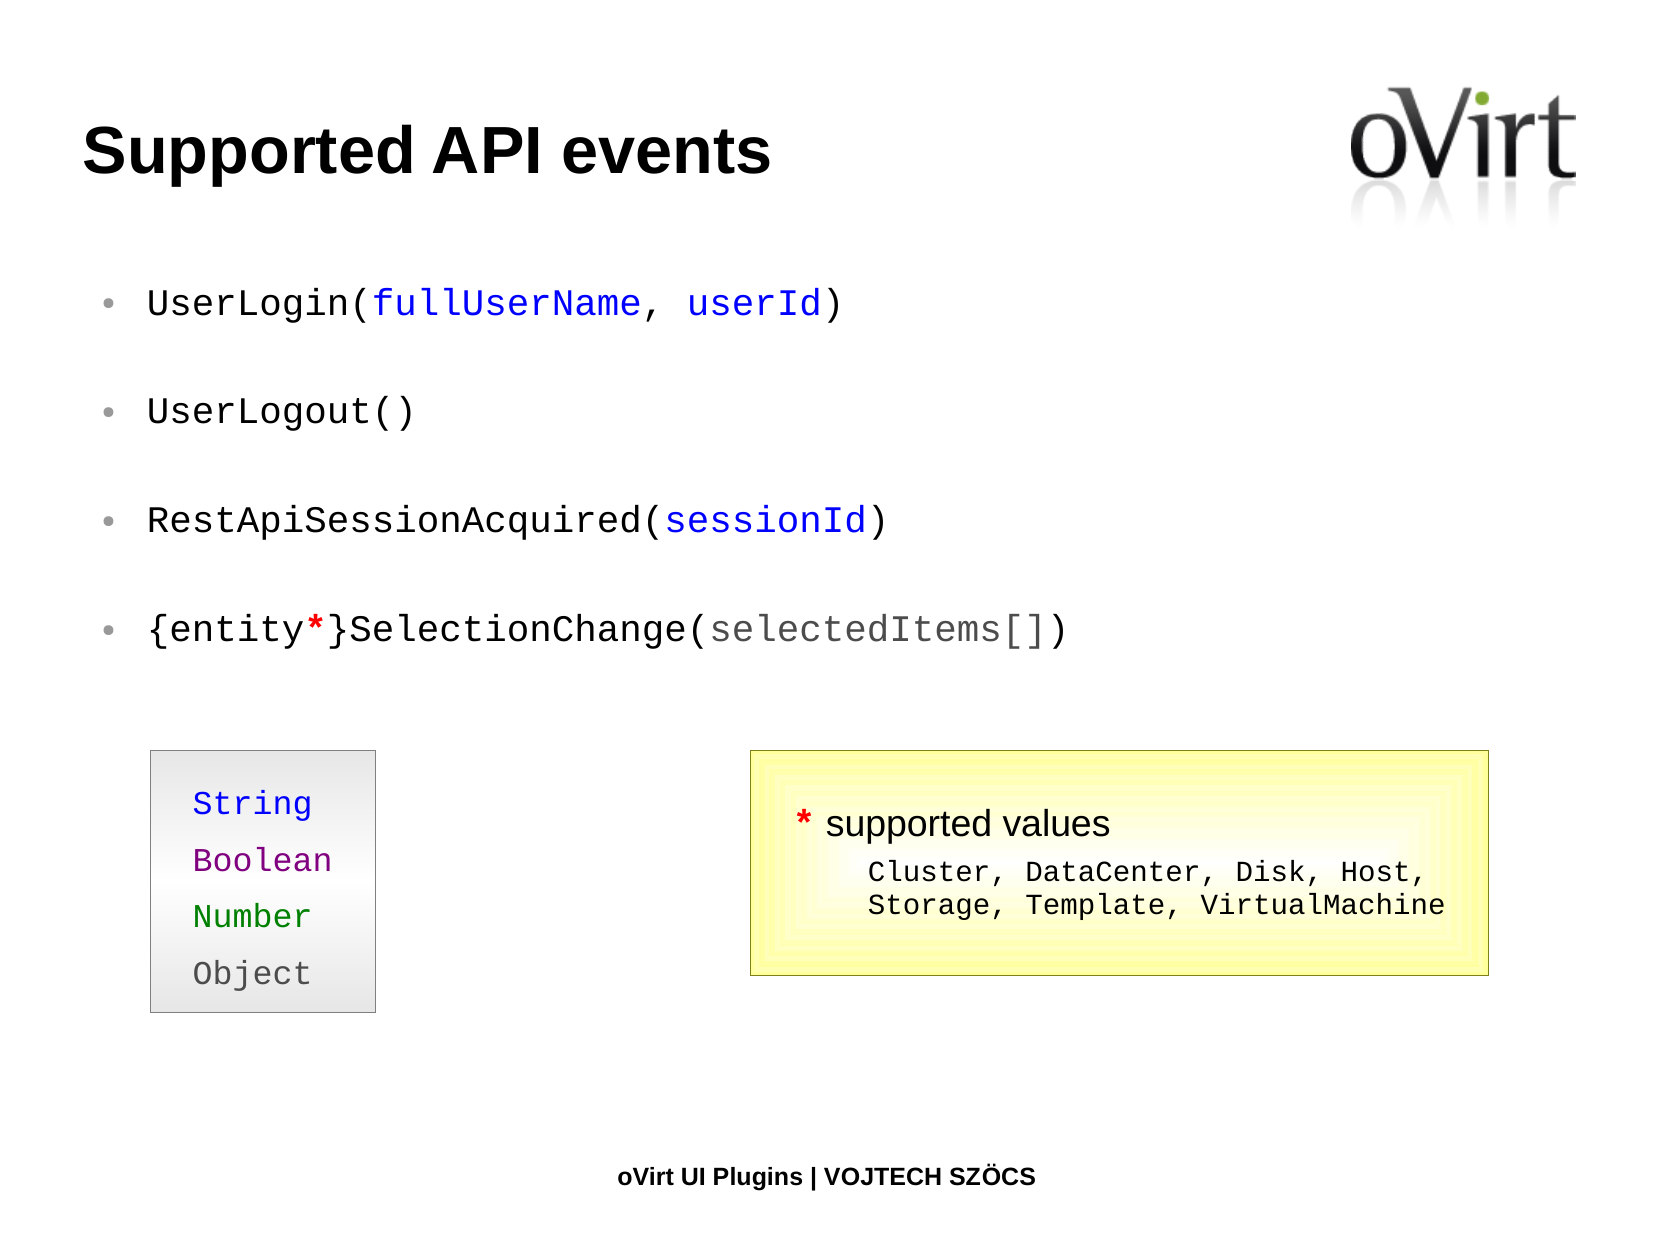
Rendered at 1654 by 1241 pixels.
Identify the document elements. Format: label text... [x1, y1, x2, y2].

text_box String Boolean Number Object [150, 750, 376, 1013]
title Supported API events [82, 37, 1303, 226]
list UserLogin(fullUserName, userId) UserLogout() RestApiSessionAcquired(sessionId) {entity*}SelectionChange(selectedItems[]) [86, 262, 1576, 1051]
picture [1351, 79, 1576, 228]
text_box * supported values Cluster, DataCenter, Disk, Host, Storage, Template, VirtualMachine [750, 750, 1489, 976]
